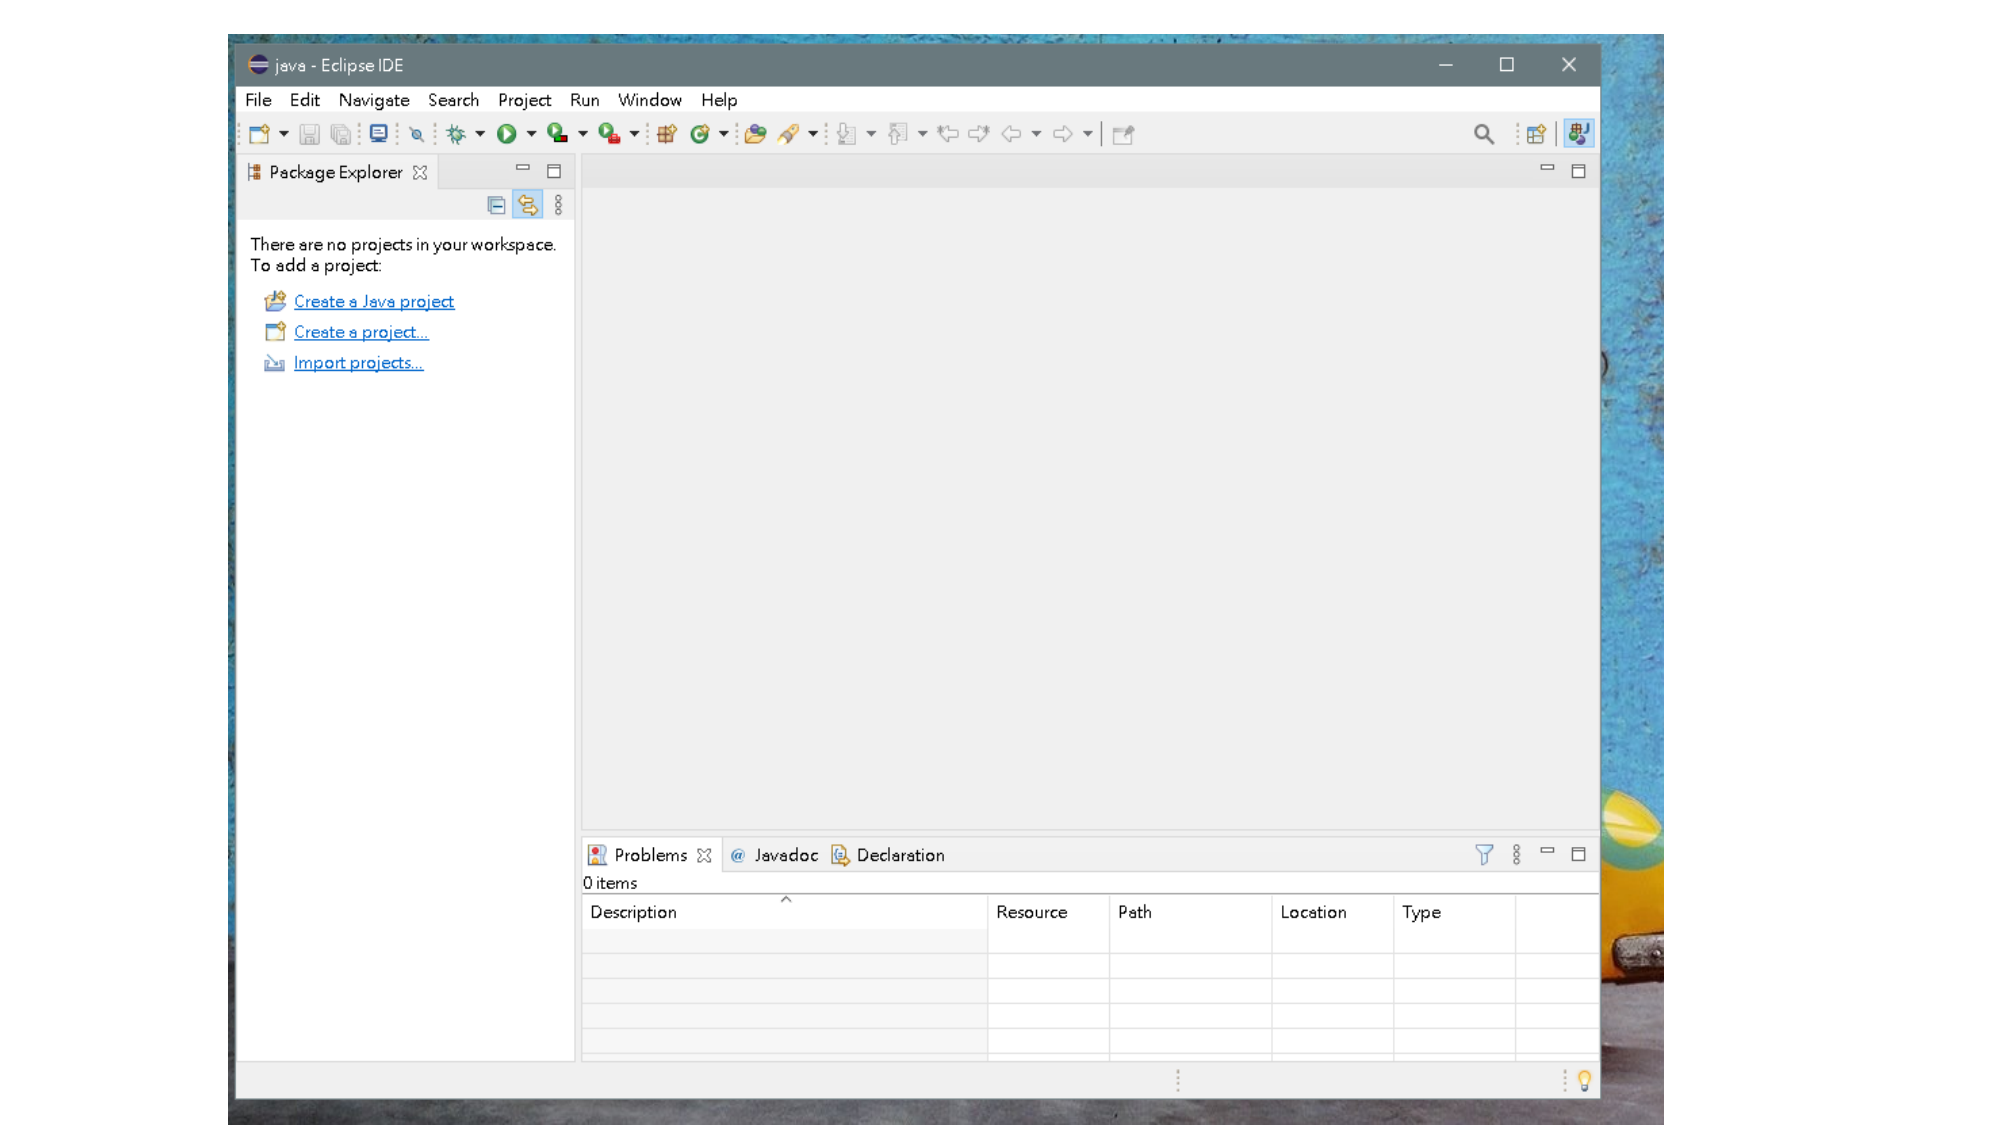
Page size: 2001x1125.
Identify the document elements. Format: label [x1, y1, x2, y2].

picture [228, 34, 1664, 1125]
